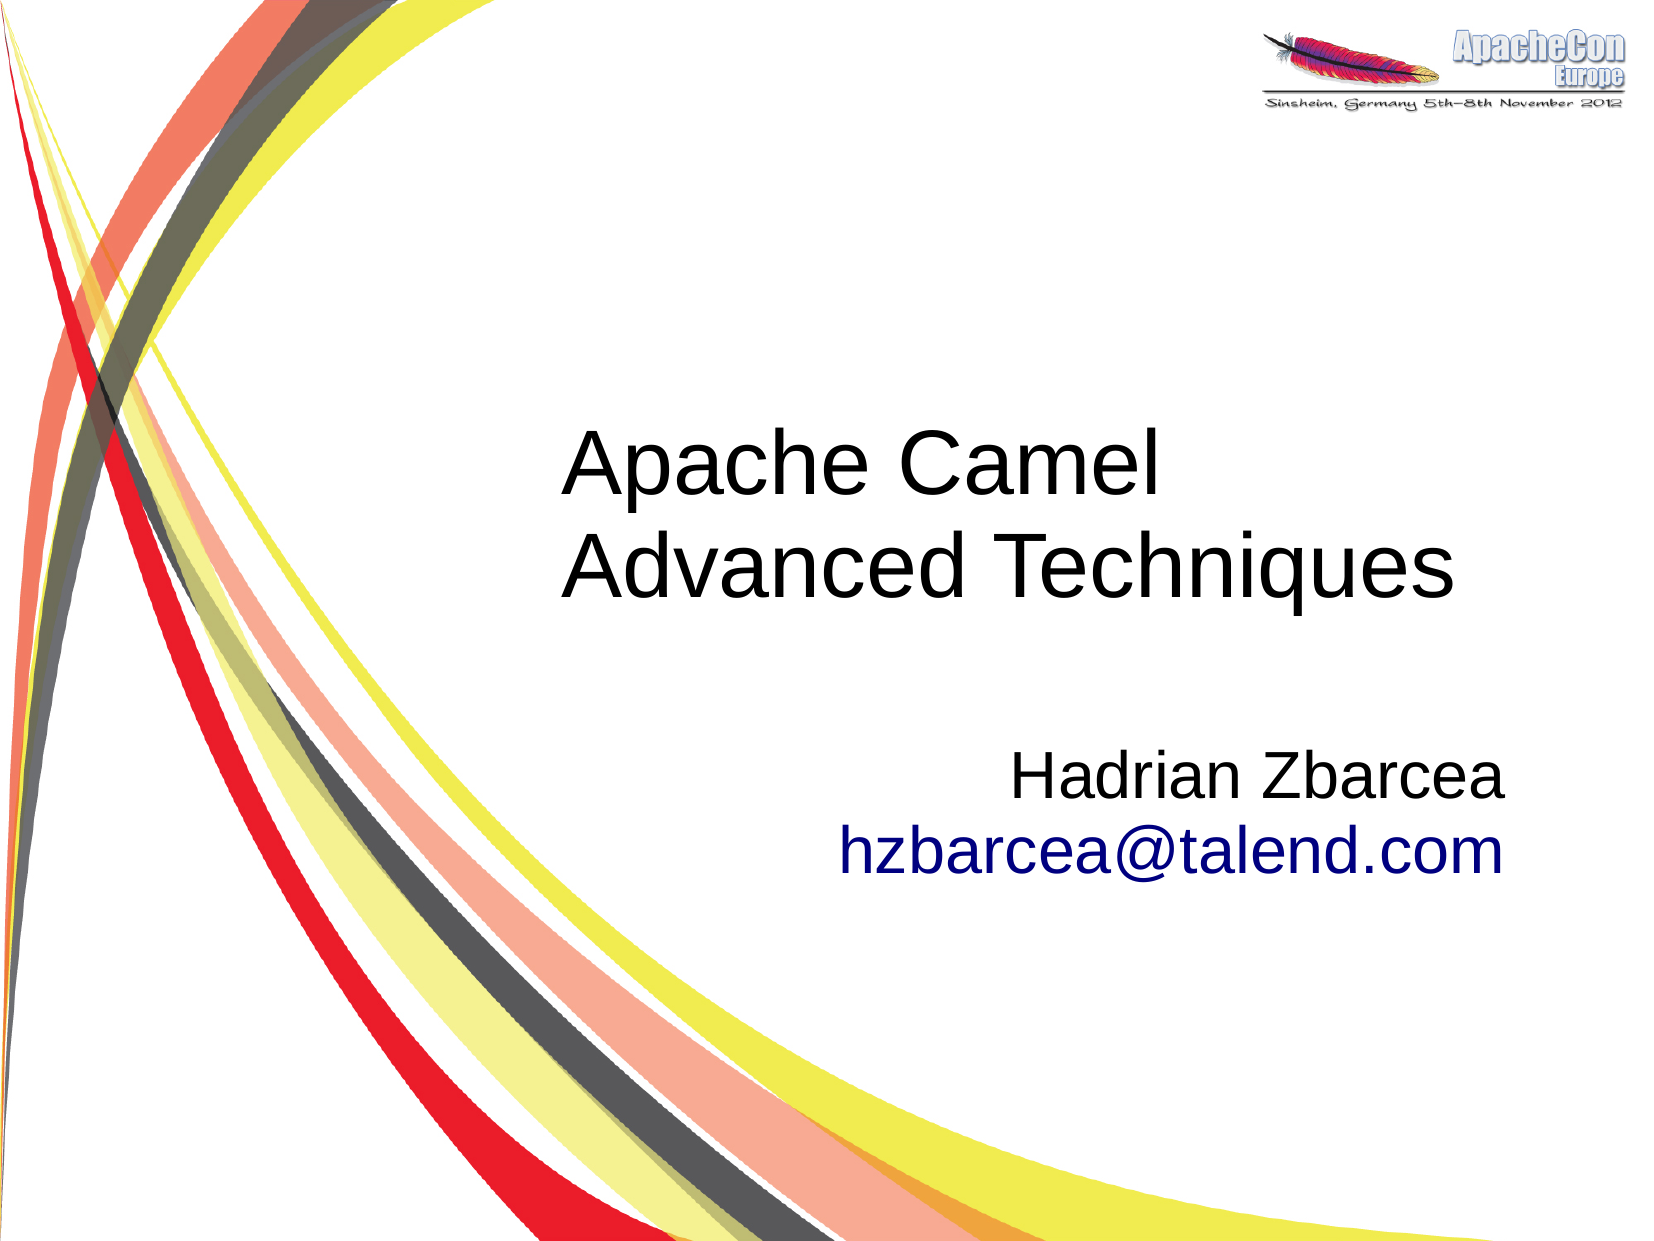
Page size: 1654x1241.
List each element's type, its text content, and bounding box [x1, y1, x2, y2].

subtitle Hadrian Zbarcea hzbarcea@talend.com [531, 738, 1506, 963]
picture [0, 0, 1654, 1241]
title Apache Camel Advanced Techniques [561, 411, 1531, 617]
